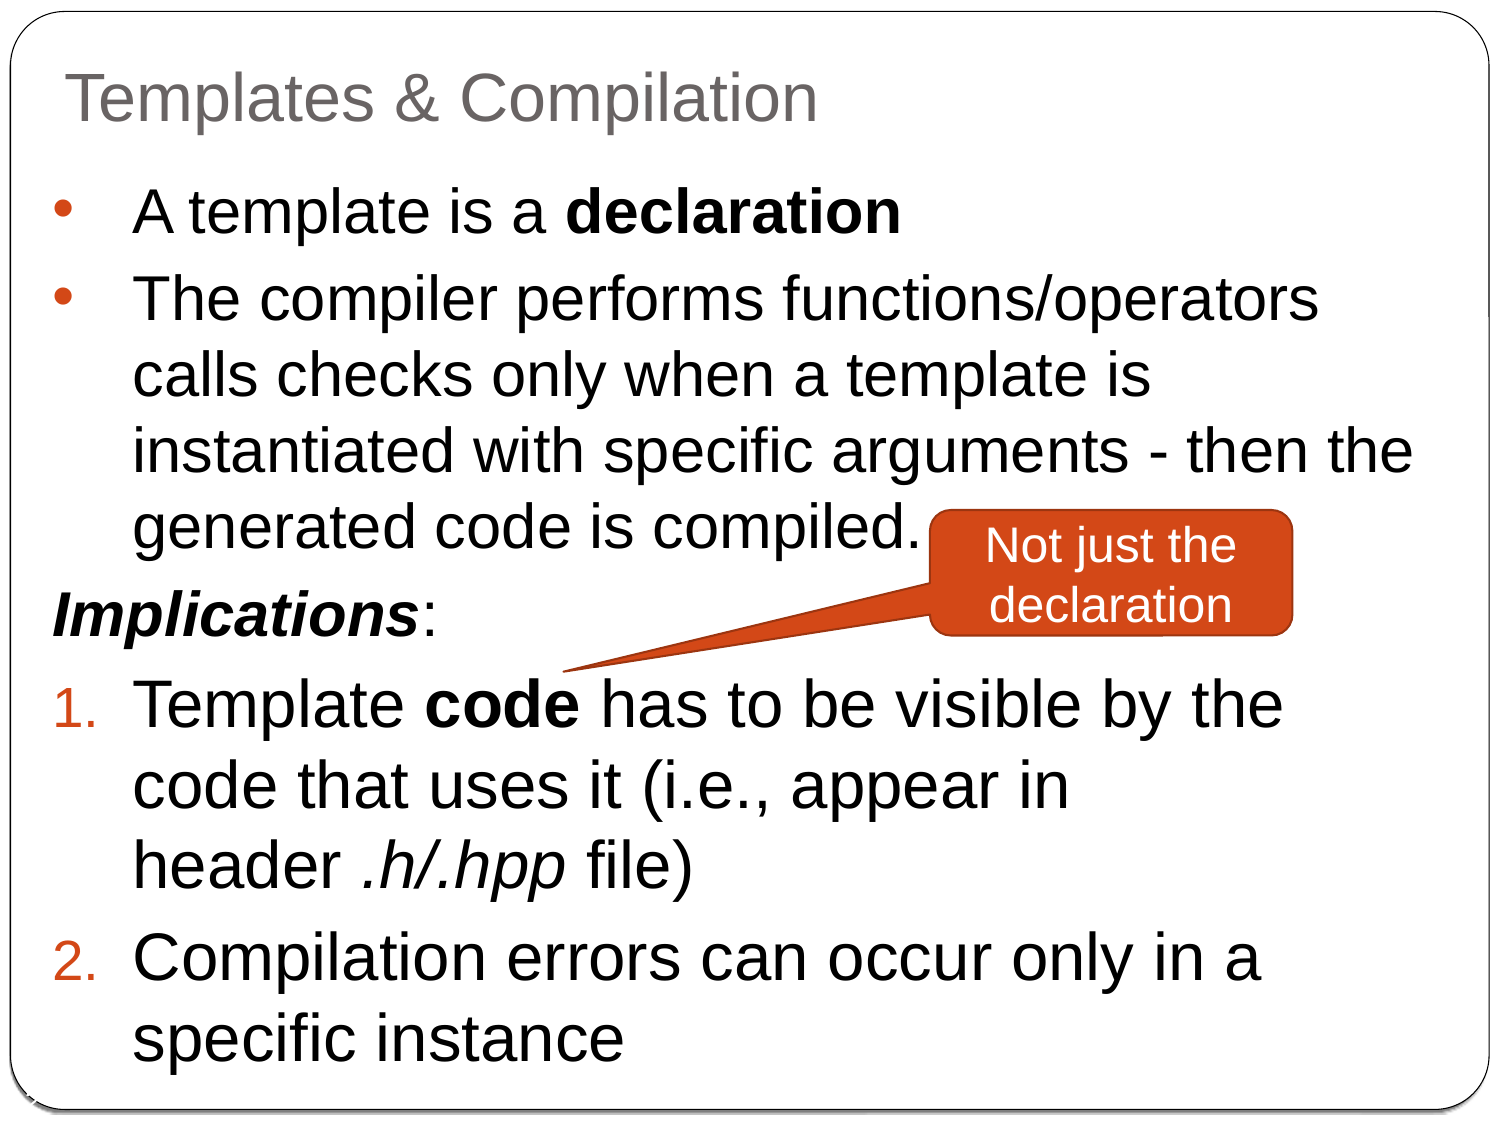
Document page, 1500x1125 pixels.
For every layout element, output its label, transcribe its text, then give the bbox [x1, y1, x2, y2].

slide_number <number> [0, 1074, 50, 1125]
text_box Not just the declaration [563, 510, 1293, 672]
title Templates & Compilation [50, 45, 1450, 150]
list A template is a declaration The compiler performs functions/operators calls checks only when a template is instantiated with specific arguments - then the generated code is compiled. Implications: Template code has to be visible by the code that uses it (i.e., appear in header .h/.hpp file) Compilation errors can occur only in a specific instance [37, 162, 1463, 1088]
